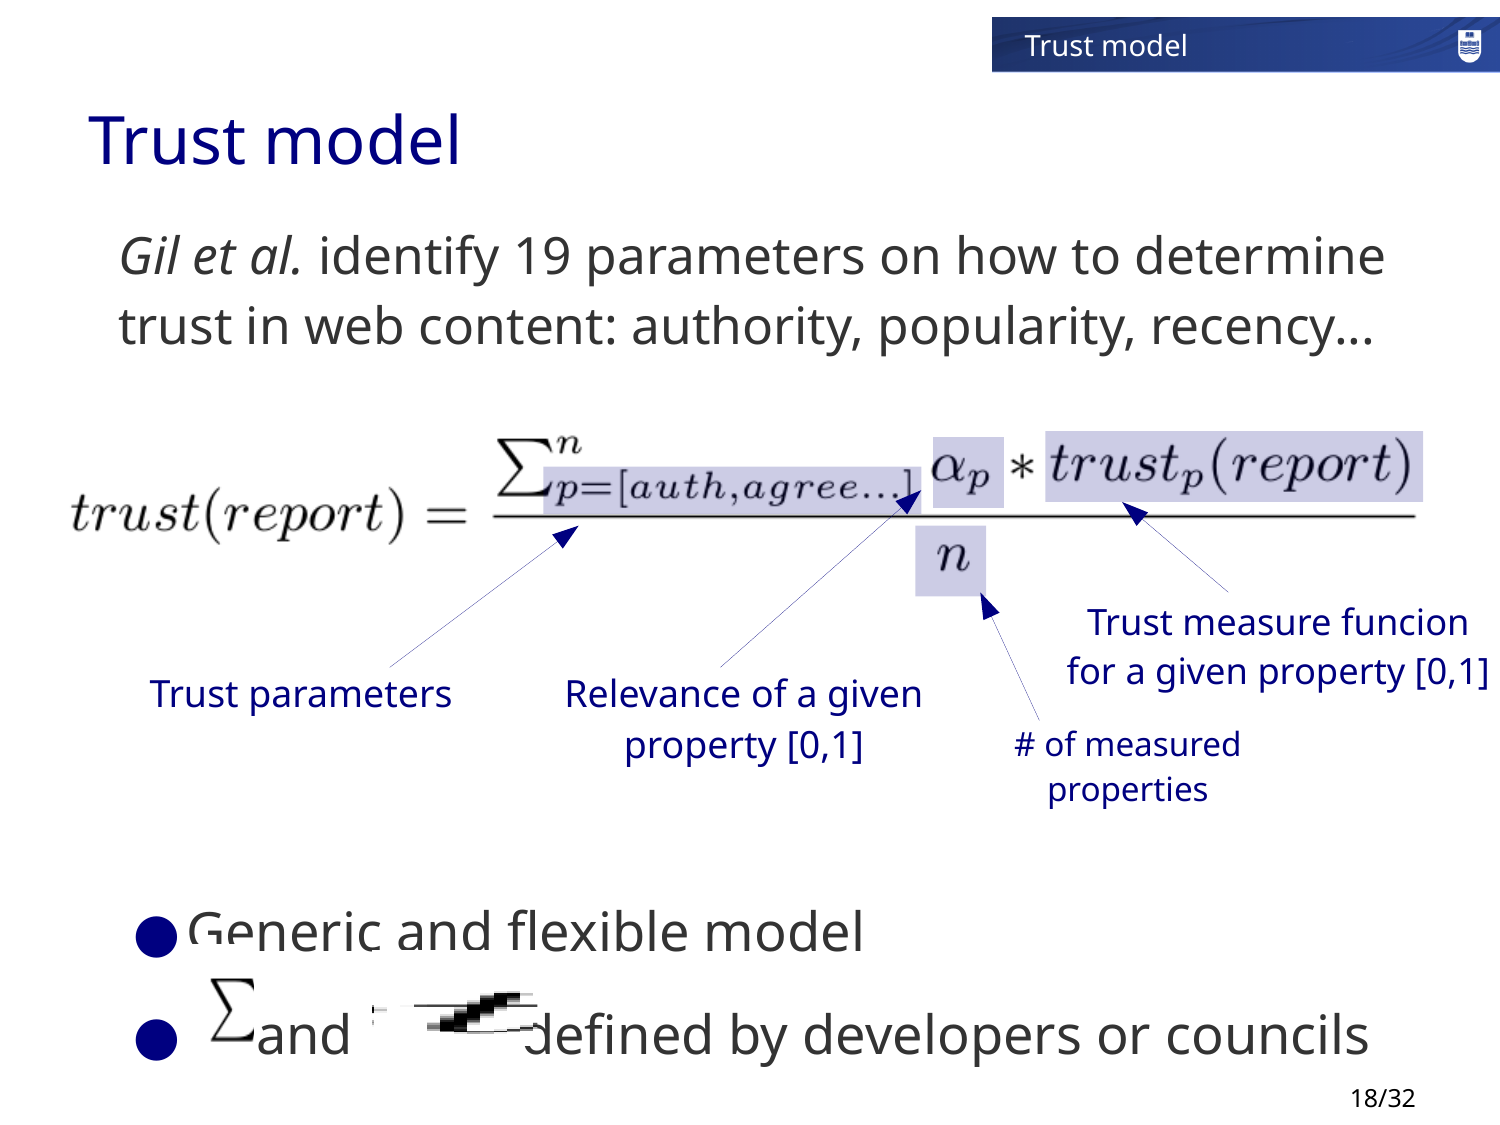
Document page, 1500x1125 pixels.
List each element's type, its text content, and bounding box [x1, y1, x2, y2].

text_box [543, 466, 922, 514]
text_box [1045, 431, 1424, 502]
text_box Trust model [1009, 17, 1483, 67]
text_box Gil et al. identify 19 parameters on how to determine trust in web content: authority, popularity, recency... [118, 219, 1465, 361]
text_box [915, 525, 987, 597]
title Trust model [2, 99, 1365, 177]
picture [35, 407, 1453, 593]
text_box # of measured properties [944, 720, 1312, 885]
picture [183, 944, 254, 1052]
text_box [933, 437, 1004, 508]
picture [992, 17, 1500, 73]
list Generic and flexible model and defined by developers or councils [100, 885, 1500, 1125]
picture [372, 950, 538, 1046]
text_box Trust parameters [141, 667, 461, 721]
text_box Relevance of a given property [0,1] [561, 667, 928, 833]
text_box Trust measure funcion for a given property [0,1] [1062, 596, 1495, 697]
